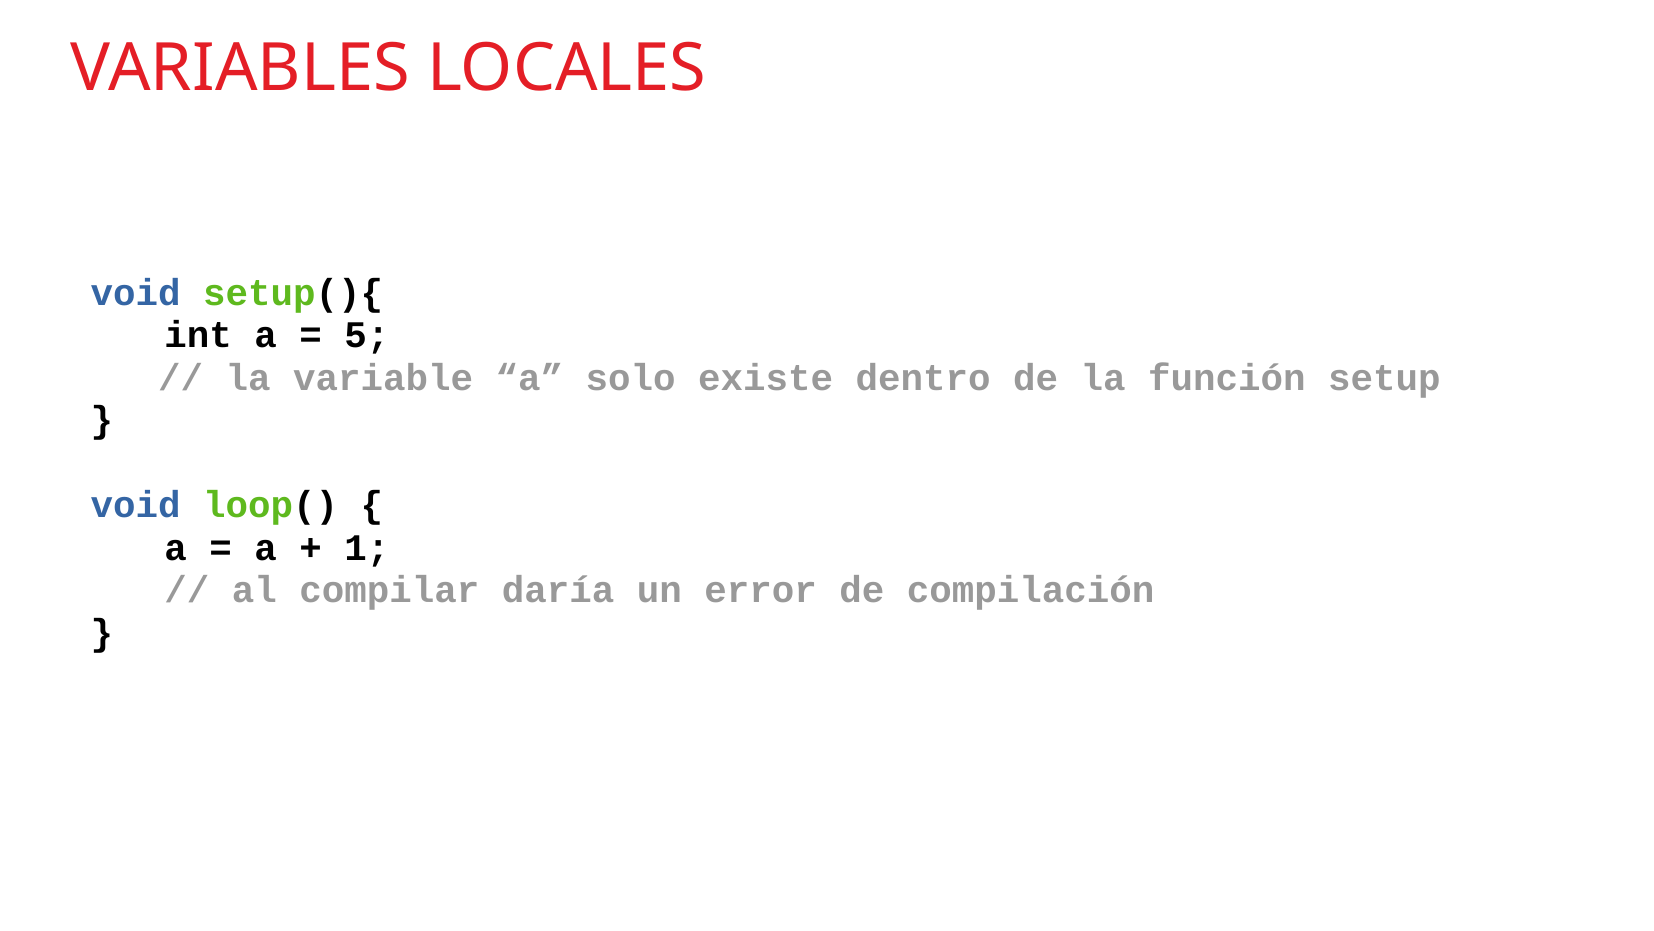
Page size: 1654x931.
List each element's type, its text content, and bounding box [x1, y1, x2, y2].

title VARIABLES LOCALES [70, 11, 1347, 118]
text_box void setup(){ int a = 5; // la variable “a” solo existe dentro de la función setup } void loop() { a = a + 1; // al compilar daría un error de compilación } [75, 266, 1578, 664]
